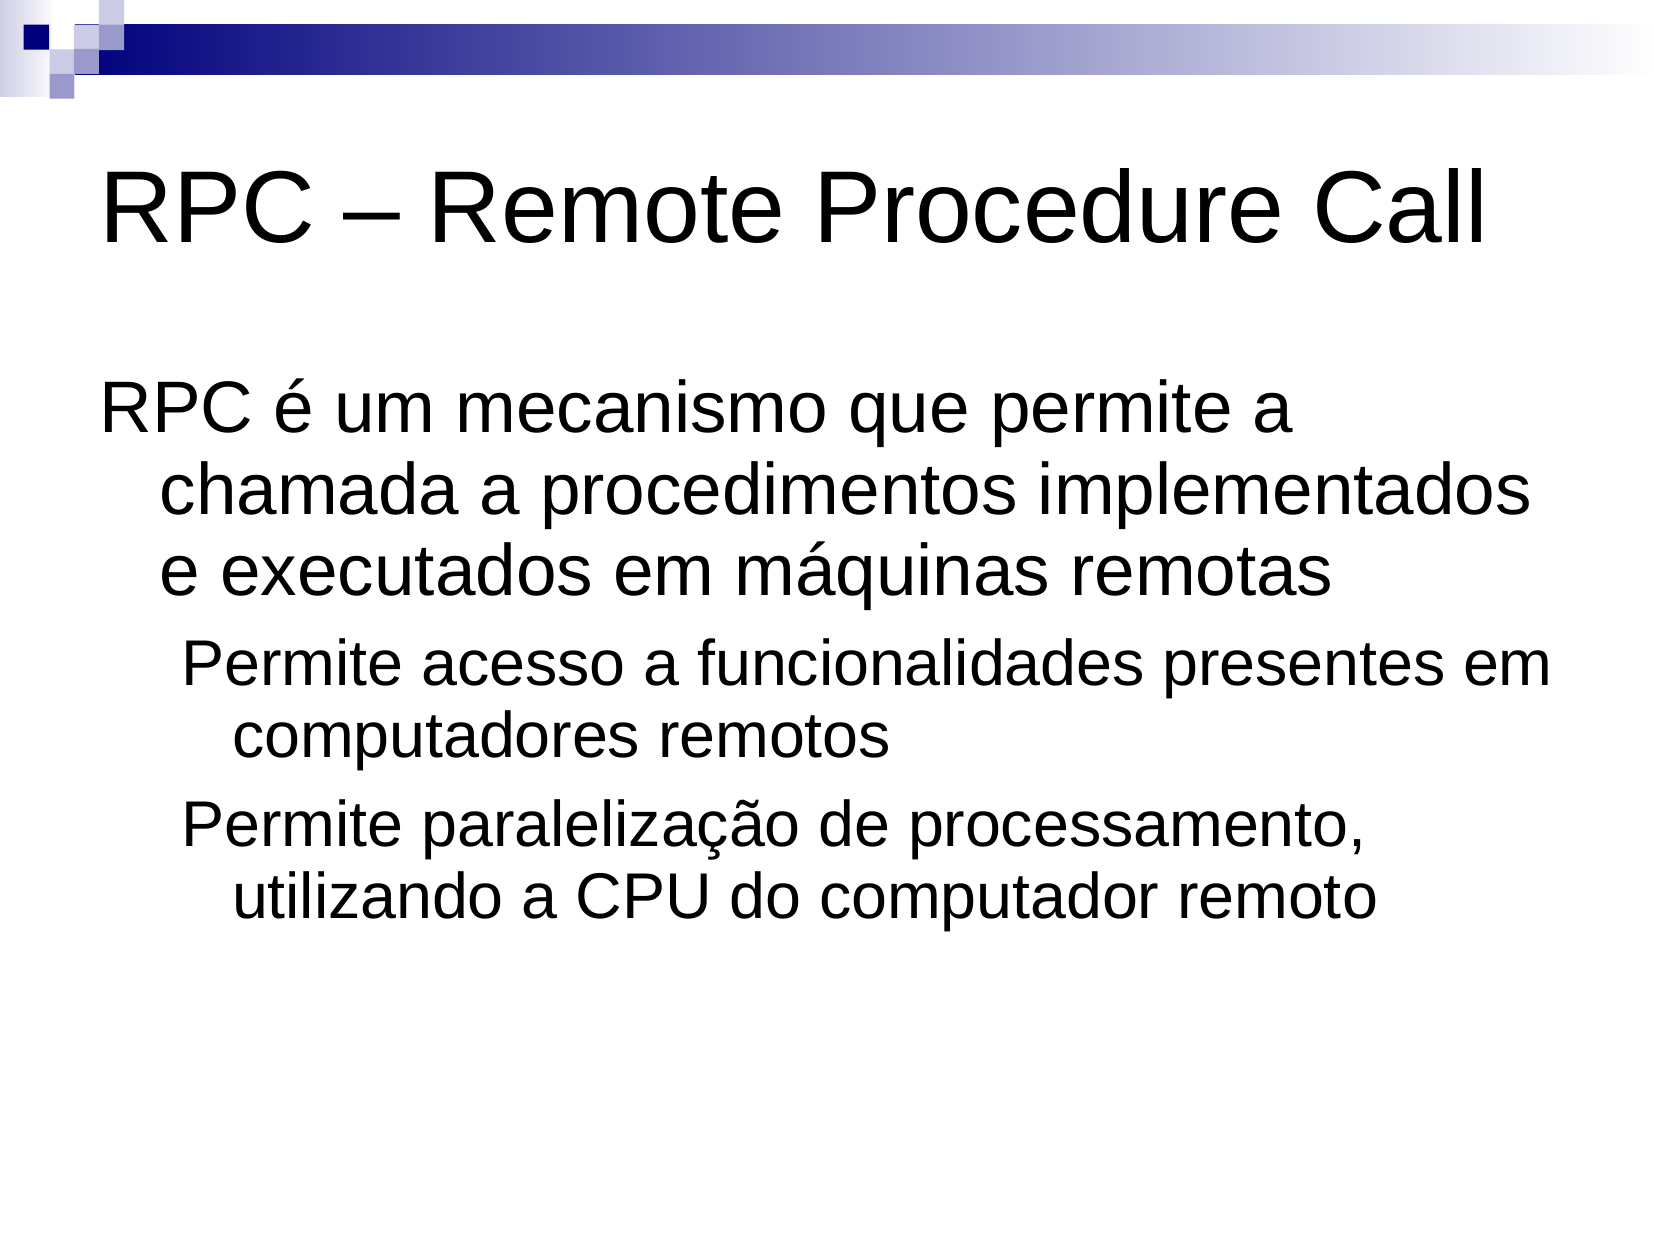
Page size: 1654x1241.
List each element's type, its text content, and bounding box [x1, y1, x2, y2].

title RPC – Remote Procedure Call [82, 82, 1572, 331]
list RPC é um mecanismo que permite a chamada a procedimentos implementados e executados em máquinas remotas Permite acesso a funcionalidades presentes em computadores remotos Permite paralelização de processamento, utilizando a CPU do computador remoto [82, 358, 1572, 1061]
